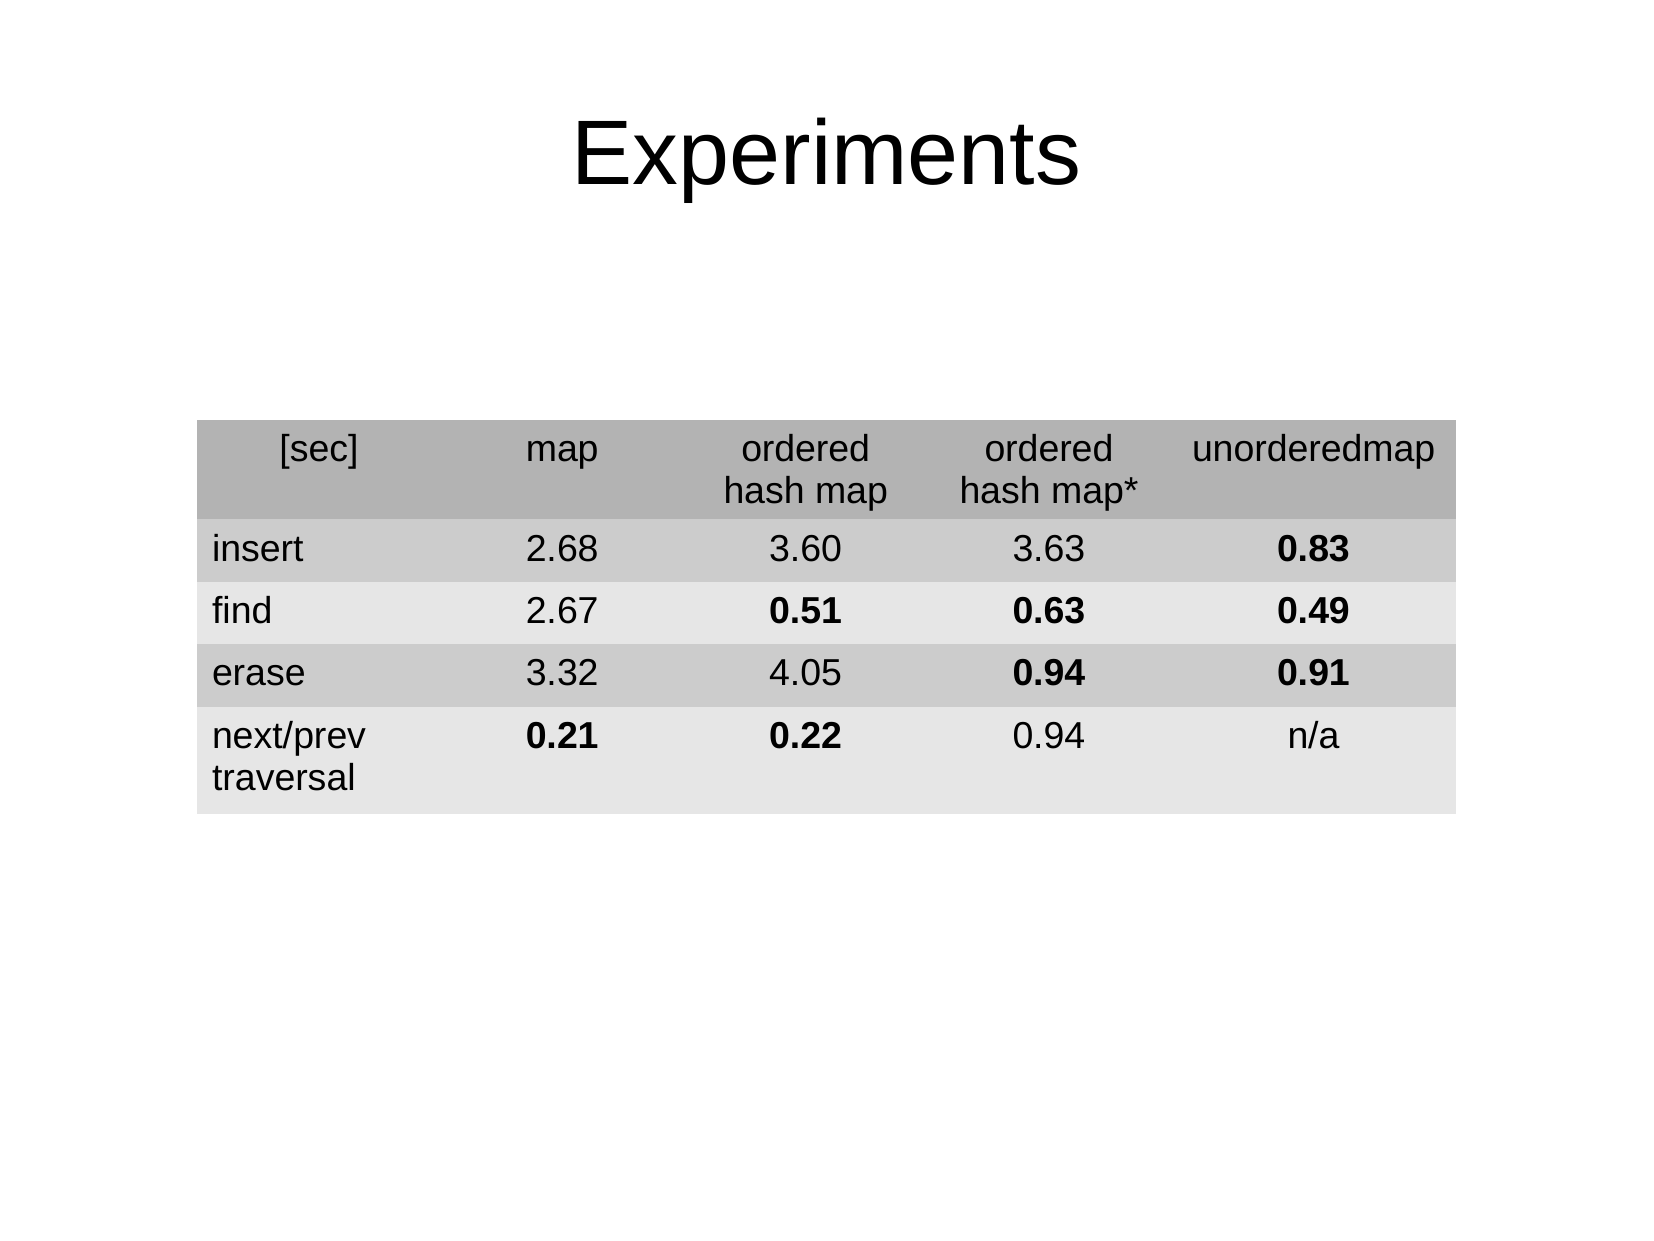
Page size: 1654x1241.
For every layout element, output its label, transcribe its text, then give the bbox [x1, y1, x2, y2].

table_cell 0.21 [440, 707, 684, 814]
table_header ordered hash map [684, 420, 927, 519]
table_cell n/a [1171, 707, 1456, 814]
table_cell 3.32 [440, 644, 684, 707]
table_cell erase [197, 644, 440, 707]
table_cell find [197, 582, 440, 644]
table_cell 4.05 [684, 644, 927, 707]
table_cell next/prev traversal [197, 707, 440, 814]
table_header unorderedmap [1171, 420, 1456, 519]
table_header [sec] [197, 420, 440, 519]
table_cell 0.22 [684, 707, 927, 814]
table_cell 0.94 [927, 707, 1171, 814]
table_header map [440, 420, 684, 519]
title Experiments [82, 49, 1571, 257]
table_cell 0.91 [1171, 644, 1456, 707]
table_cell 0.63 [927, 582, 1171, 644]
table_header ordered hash map* [927, 420, 1171, 519]
table_cell 2.67 [440, 582, 684, 644]
table_cell 0.83 [1171, 519, 1456, 582]
table_cell 0.49 [1171, 582, 1456, 644]
table_cell 0.51 [684, 582, 927, 644]
table_cell 2.68 [440, 519, 684, 582]
table_cell 0.94 [927, 644, 1171, 707]
table_cell insert [197, 519, 440, 582]
table_cell 3.63 [927, 519, 1171, 582]
table_cell 3.60 [684, 519, 927, 582]
